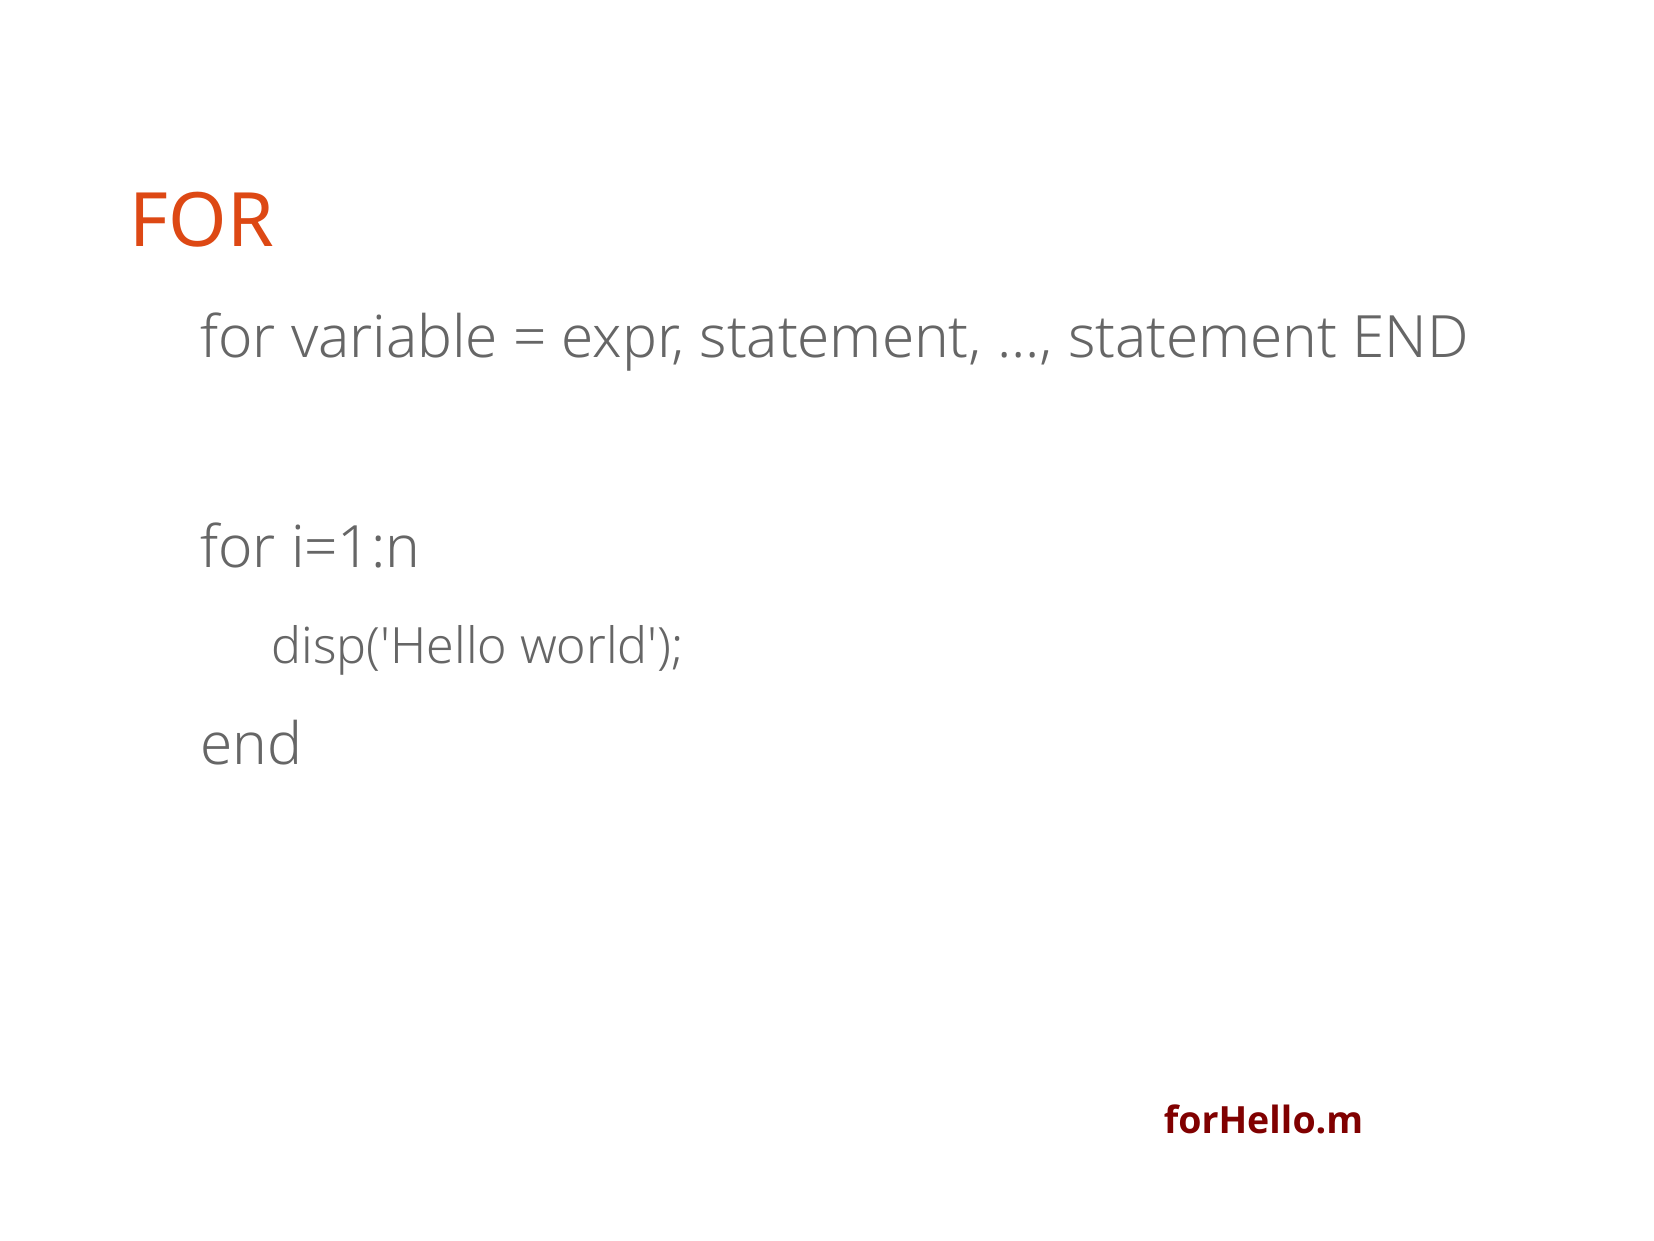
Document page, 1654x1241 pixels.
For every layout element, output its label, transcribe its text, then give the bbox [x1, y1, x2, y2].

list for variable = expr, statement, ..., statement END for i=1:n disp('Hello world'); end [129, 295, 1518, 1010]
title FOR [129, 153, 1518, 281]
text_box forHello.m [968, 1086, 1560, 1144]
